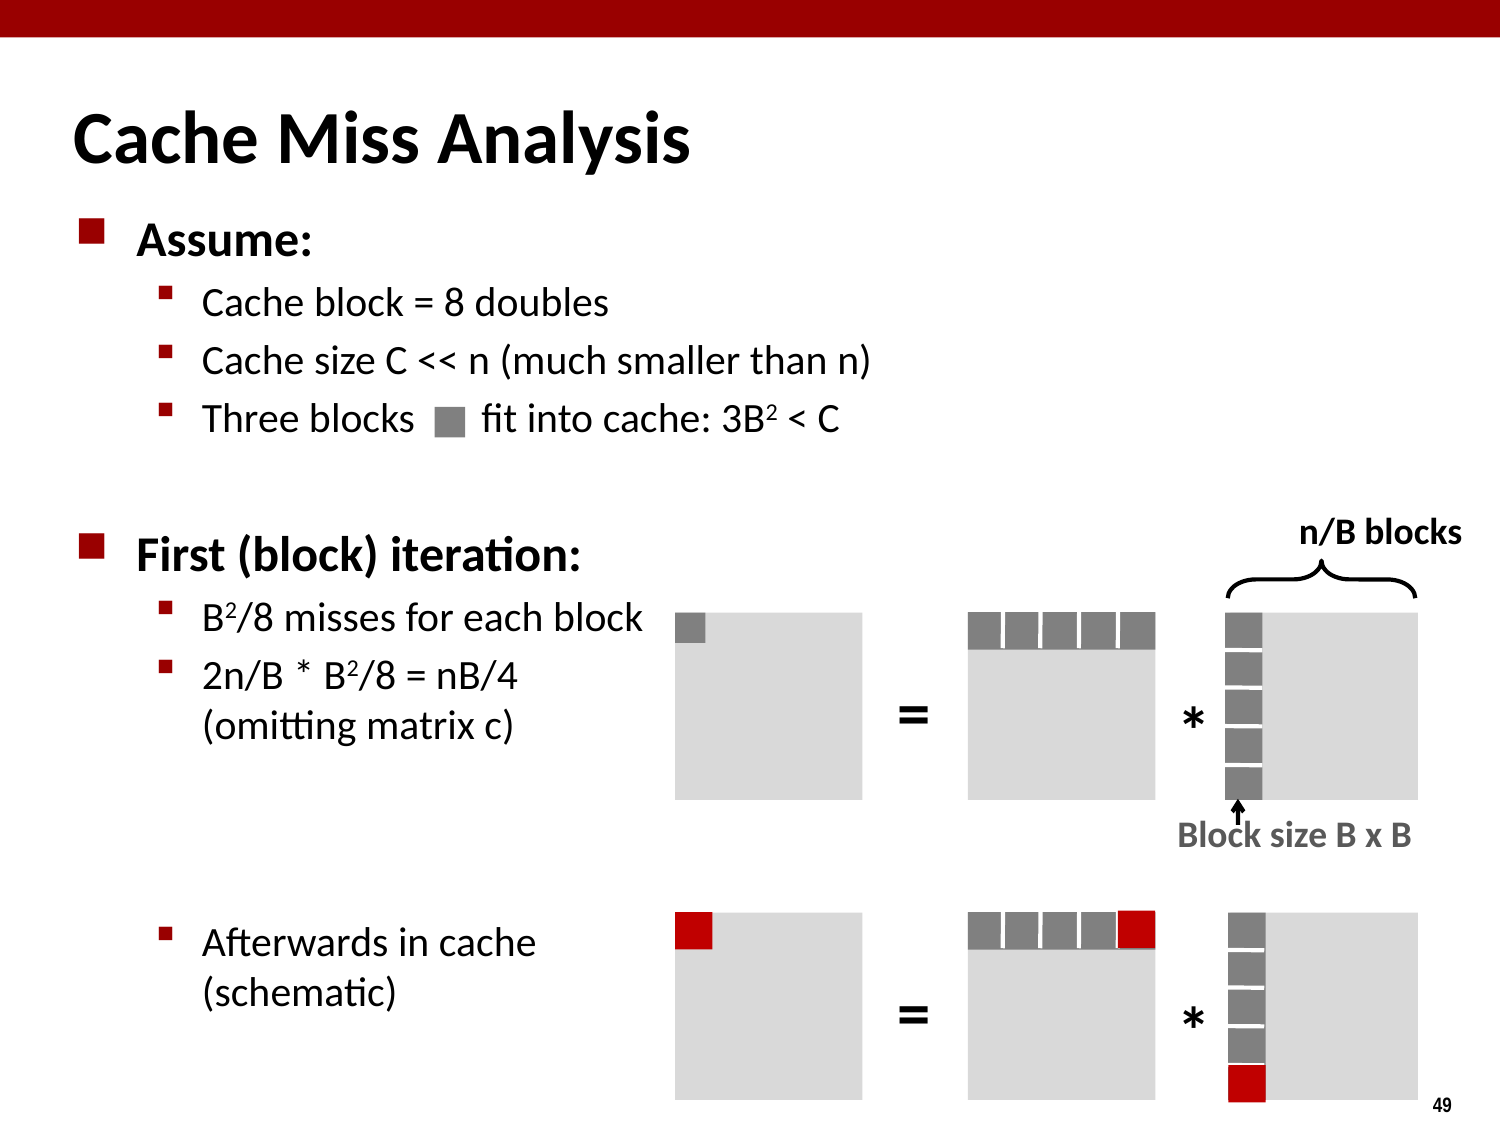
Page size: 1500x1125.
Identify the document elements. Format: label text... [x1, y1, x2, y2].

text_box [1225, 612, 1418, 800]
text_box [675, 612, 863, 800]
text_box [675, 912, 863, 1100]
text_box [434, 406, 466, 438]
text_box * [1162, 680, 1225, 776]
text_box [1228, 912, 1418, 1103]
text_box * [1162, 980, 1226, 1076]
title Cache Miss Analysis [58, 71, 1304, 197]
text_box = [883, 962, 947, 1058]
text_box [967, 612, 1156, 800]
text_box [967, 910, 1156, 1100]
text_box = [883, 662, 947, 758]
list Assume: Cache block = 8 doubles Cache size C << n (much smaller than n) Three blocks fit into cache: 3B2 < C First (block) iteration: B2/8 misses for each block 2n/B * B2/8 = nB/4 (omitting matrix c) Afterwards in cache (schematic) [65, 198, 1361, 700]
text_box n/B blocks [1284, 499, 1478, 560]
text_box Block size B x B [1162, 802, 1428, 863]
